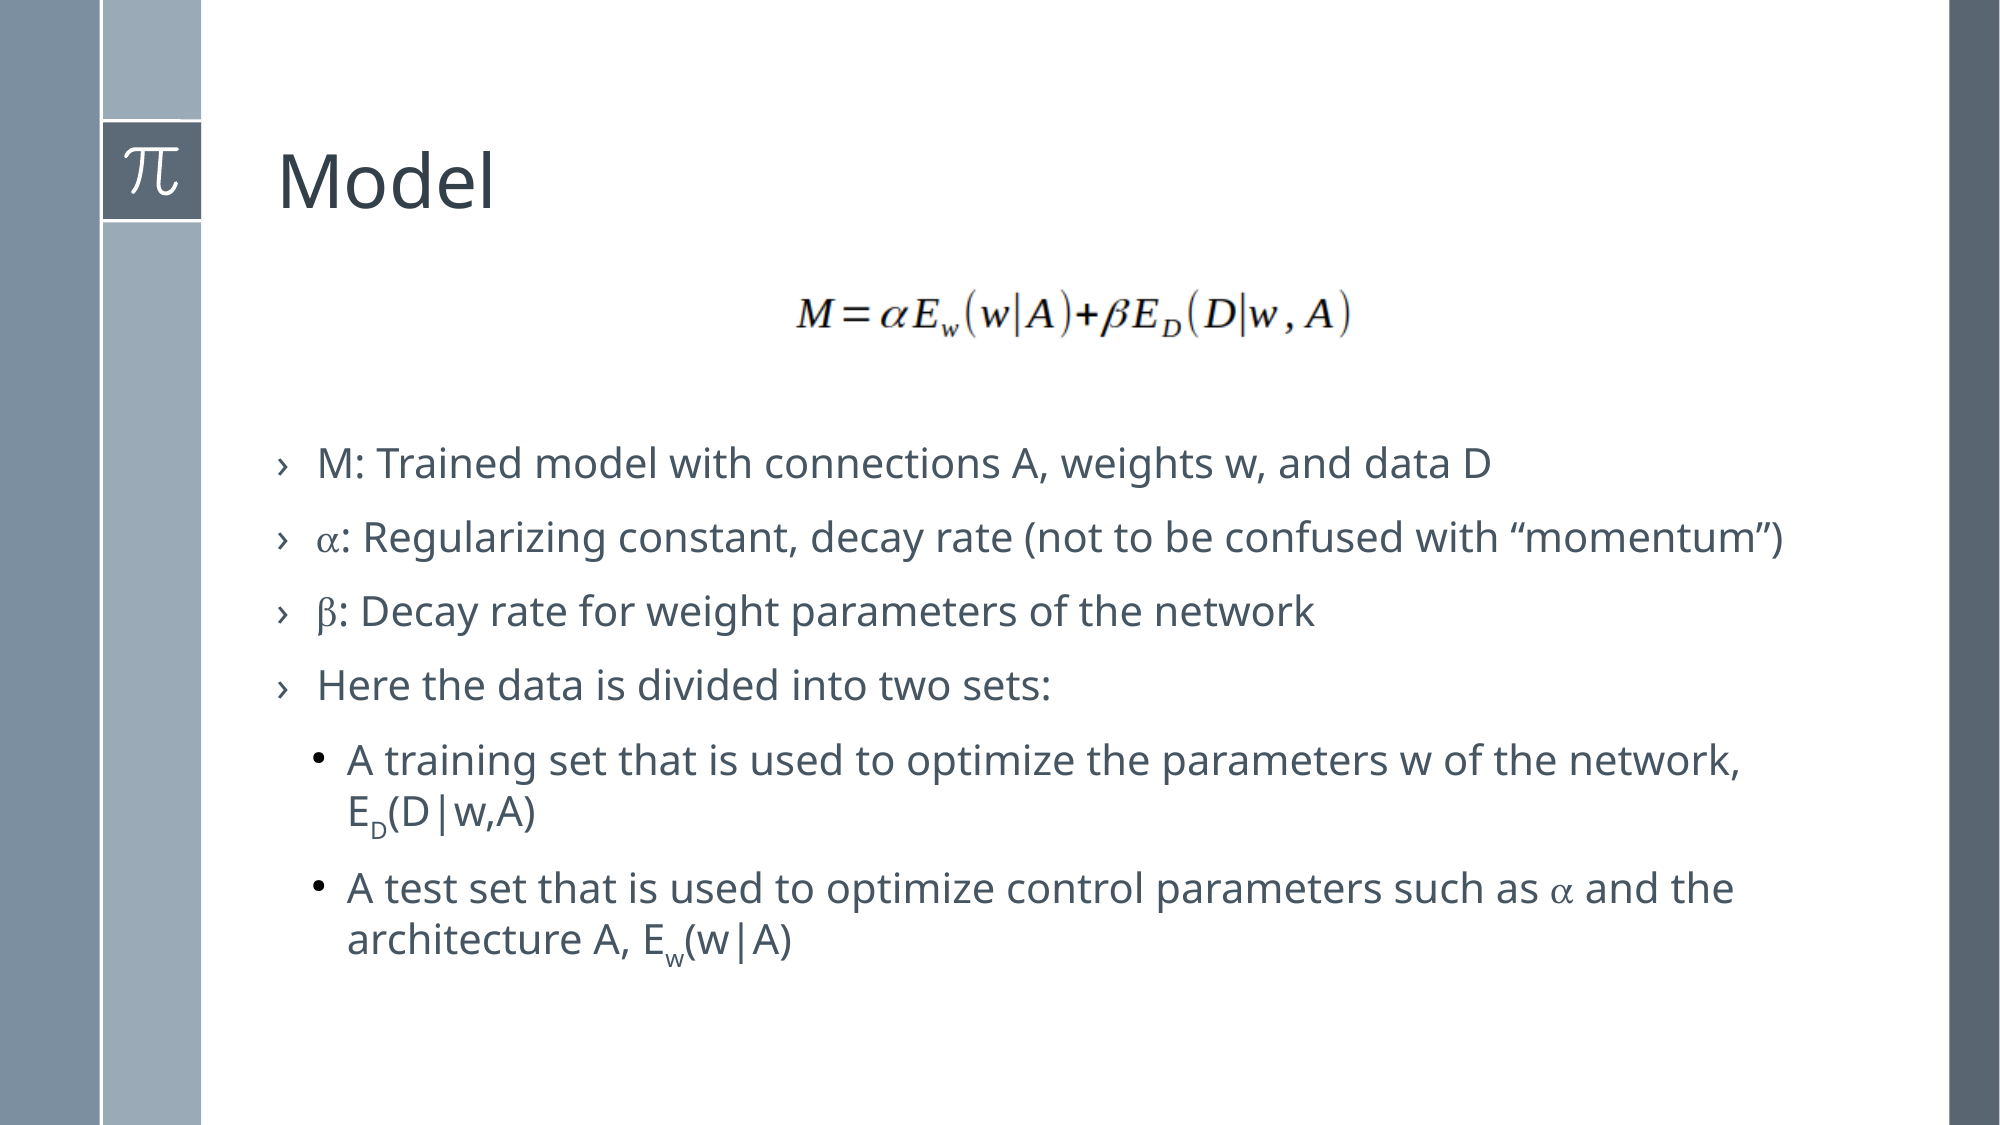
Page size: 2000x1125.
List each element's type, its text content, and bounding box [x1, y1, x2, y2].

picture [775, 271, 1366, 376]
text_box M: Trained model with connections A, weights w, and data D α: Regularizing constant, decay rate (not to be confused with “momentum”) β: Decay rate for weight parameters of the network Here the data is divided into two sets: A training set that is used to optimize the parameters w of the network, ED(D|w,A) A test set that is used to optimize control parameters such as α and the architecture A, Ew(w|A) [261, 262, 1845, 1013]
text_box Model [261, 29, 1867, 233]
